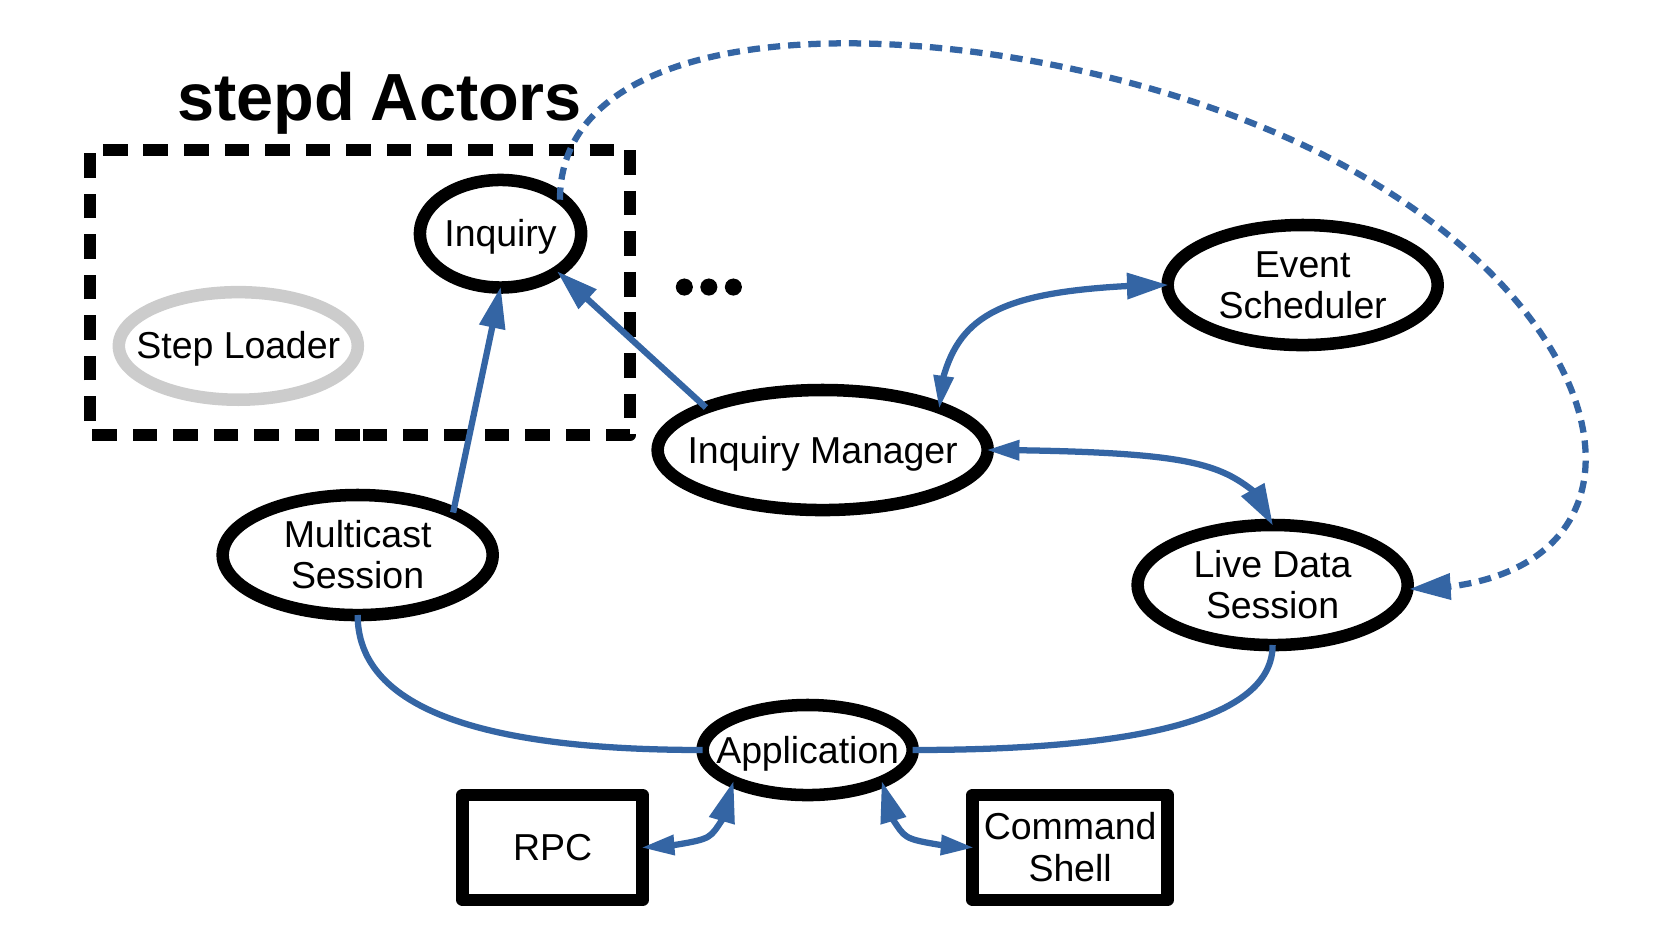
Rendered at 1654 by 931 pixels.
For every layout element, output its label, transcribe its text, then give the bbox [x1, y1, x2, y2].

text_box Command Shell [972, 795, 1168, 901]
list stepd Actors [106, 60, 1591, 151]
text_box Multicast Session [222, 495, 493, 616]
text_box Application [703, 705, 913, 796]
text_box Step Loader [118, 292, 358, 400]
text_box RPC [462, 795, 643, 901]
text_box Event Scheduler [1167, 225, 1438, 346]
text_box Inquiry [419, 179, 582, 288]
text_box Inquiry Manager [657, 390, 988, 511]
picture [630, 344, 698, 406]
text_box Live Data Session [1137, 525, 1408, 646]
picture [630, 208, 788, 406]
